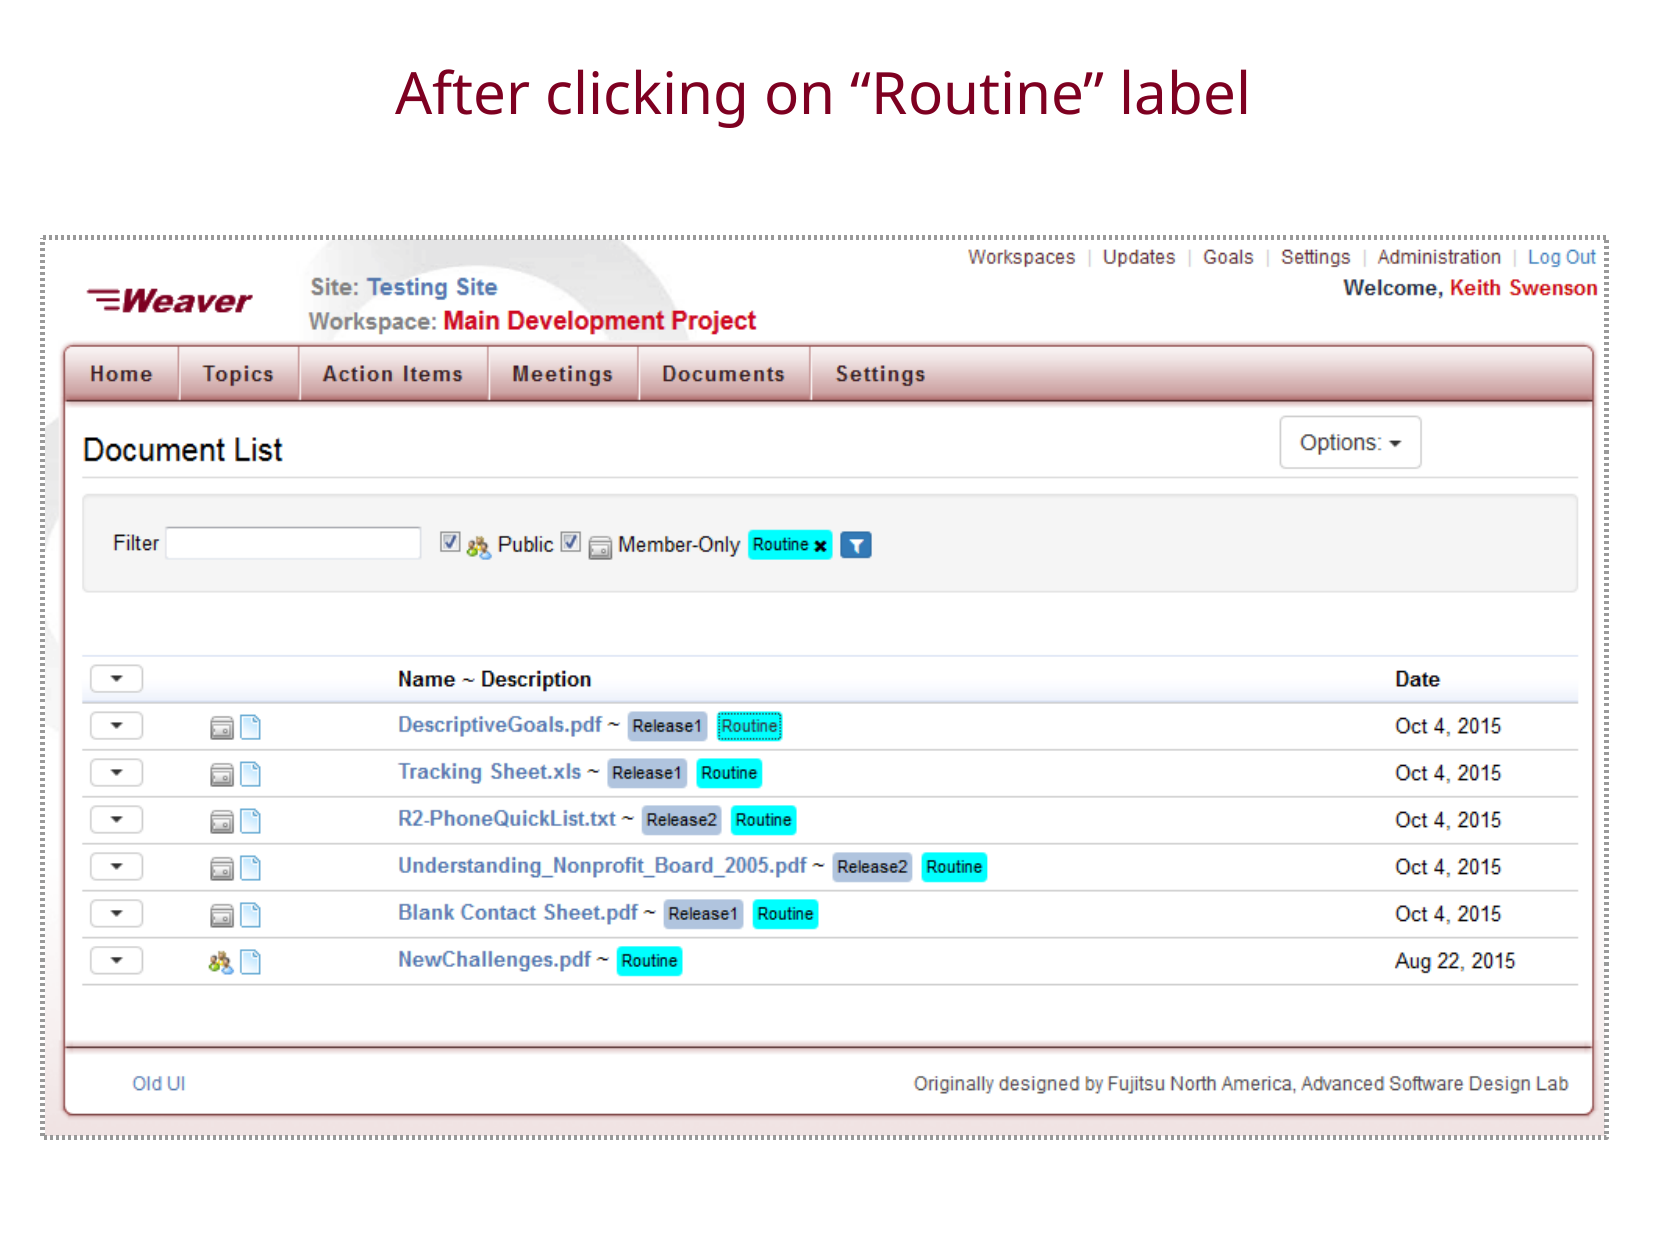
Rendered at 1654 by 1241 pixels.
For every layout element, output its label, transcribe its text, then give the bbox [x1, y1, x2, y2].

picture [45, 239, 1605, 1136]
title After clicking on “Routine” label [41, 34, 1606, 151]
